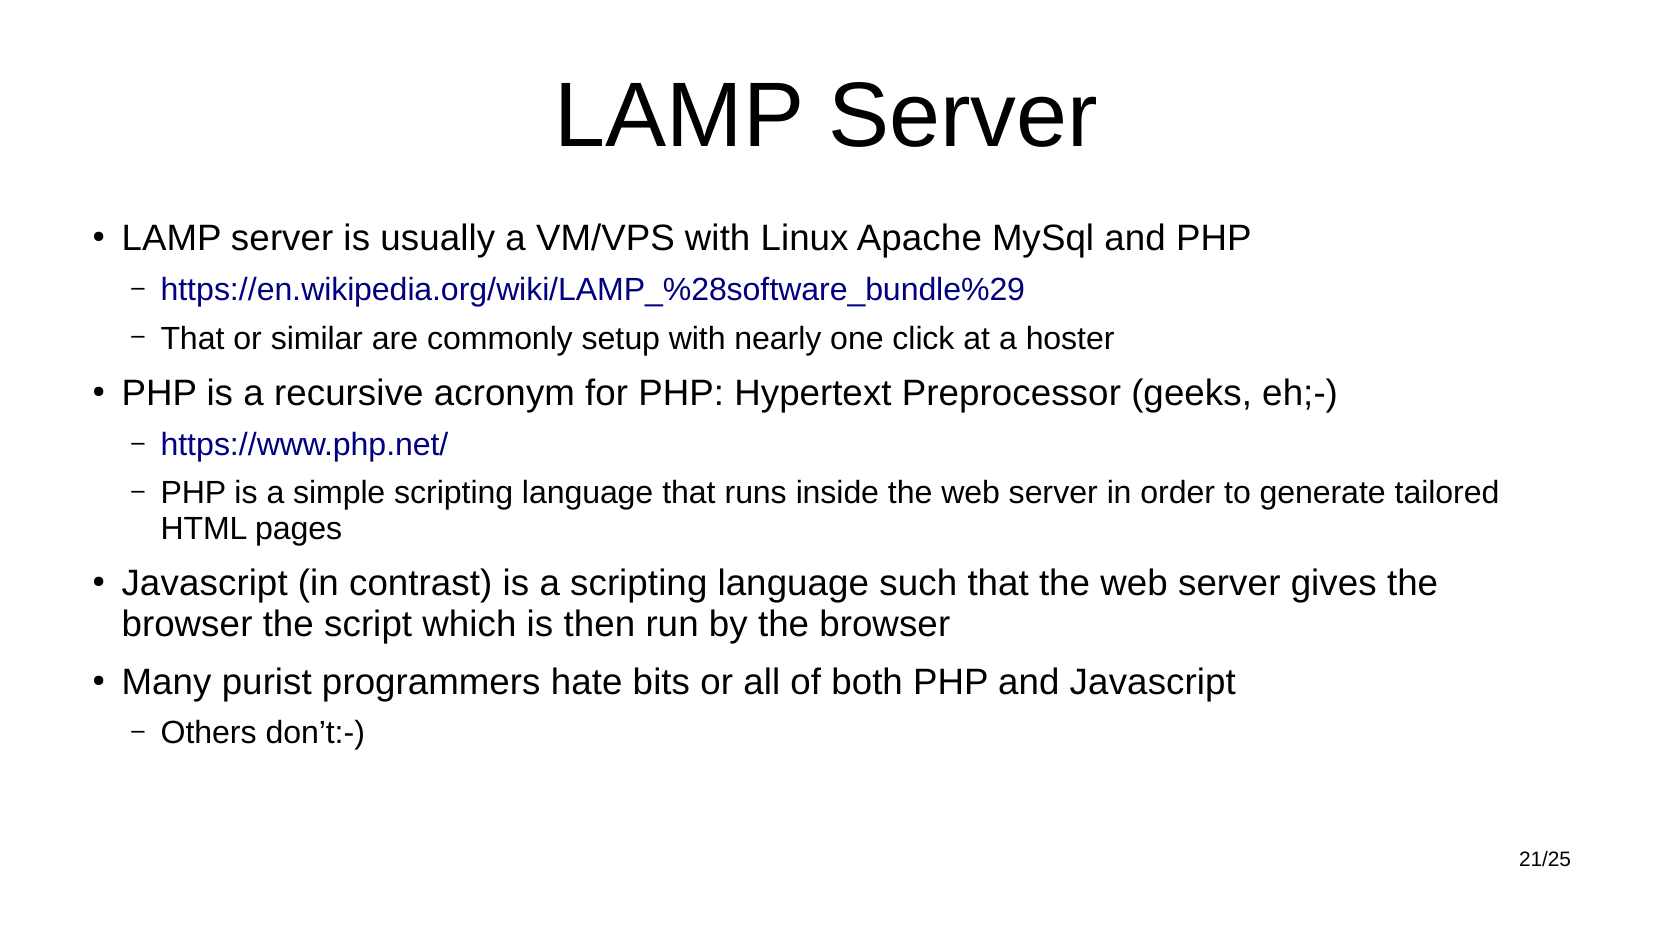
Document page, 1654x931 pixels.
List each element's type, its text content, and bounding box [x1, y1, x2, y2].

title LAMP Server [82, 37, 1571, 193]
list LAMP server is usually a VM/VPS with Linux Apache MySql and PHP https://en.wikipedia.org/wiki/LAMP_%28software_bundle%29 That or similar are commonly setup with nearly one click at a hoster PHP is a recursive acronym for PHP: Hypertext Preprocessor (geeks, eh;-) https://www.php.net/ PHP is a simple scripting language that runs inside the web server in order to generate tailored HTML pages Javascript (in contrast) is a scripting language such that the web server gives the browser the script which is then run by the browser Many purist programmers hate bits or all of both PHP and Javascript Others don’t:-) [82, 217, 1571, 758]
